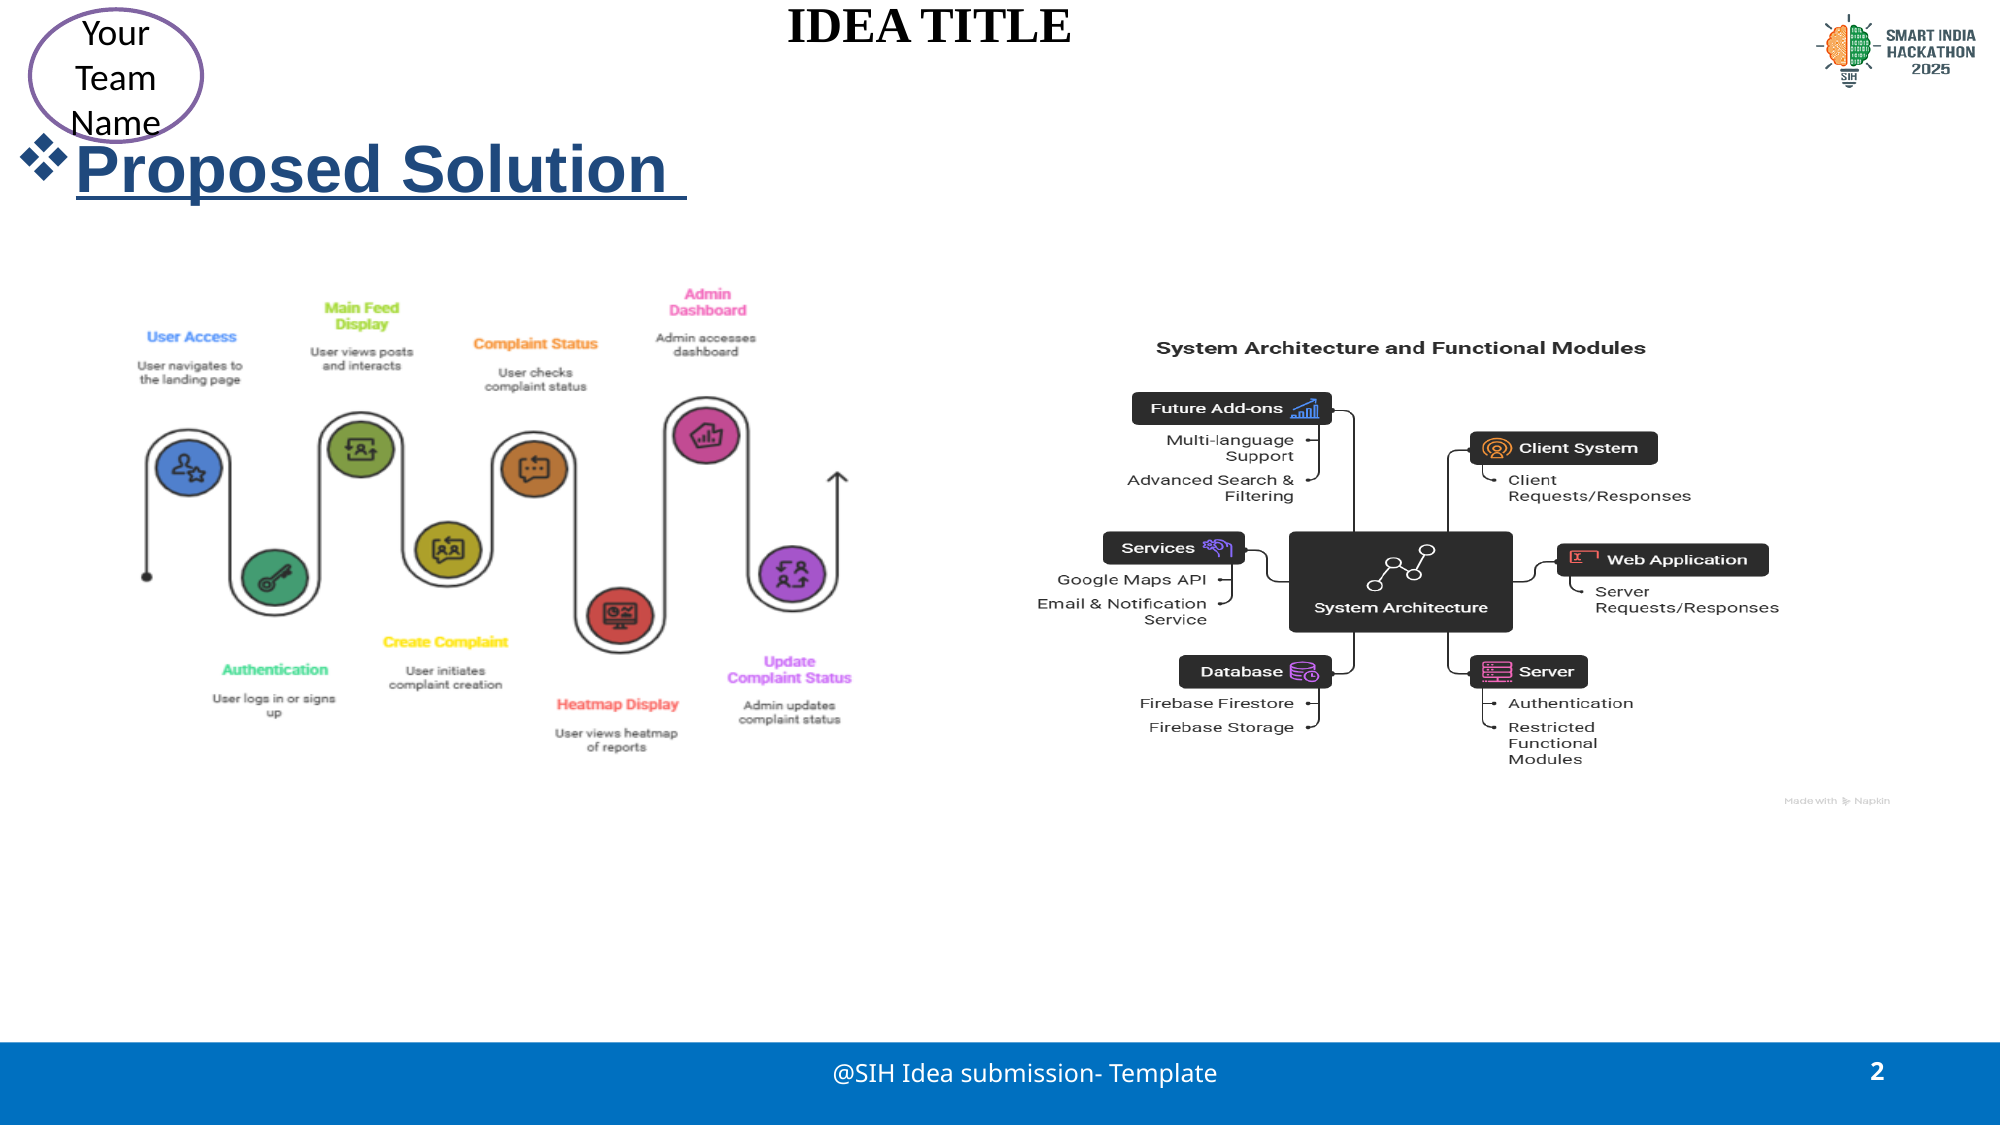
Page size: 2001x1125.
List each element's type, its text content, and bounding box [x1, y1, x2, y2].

picture [32, 279, 1913, 820]
slide_number <number> [1433, 1042, 1900, 1103]
text_box Your Team Name [30, 9, 203, 142]
footer @SIH Idea submission- Template [762, 1042, 1289, 1103]
text_box [0, 1042, 2000, 1125]
title IDEA TITLE [30, 0, 1830, 44]
text_box Proposed Solution [0, 118, 1072, 964]
picture [1814, 9, 1977, 92]
